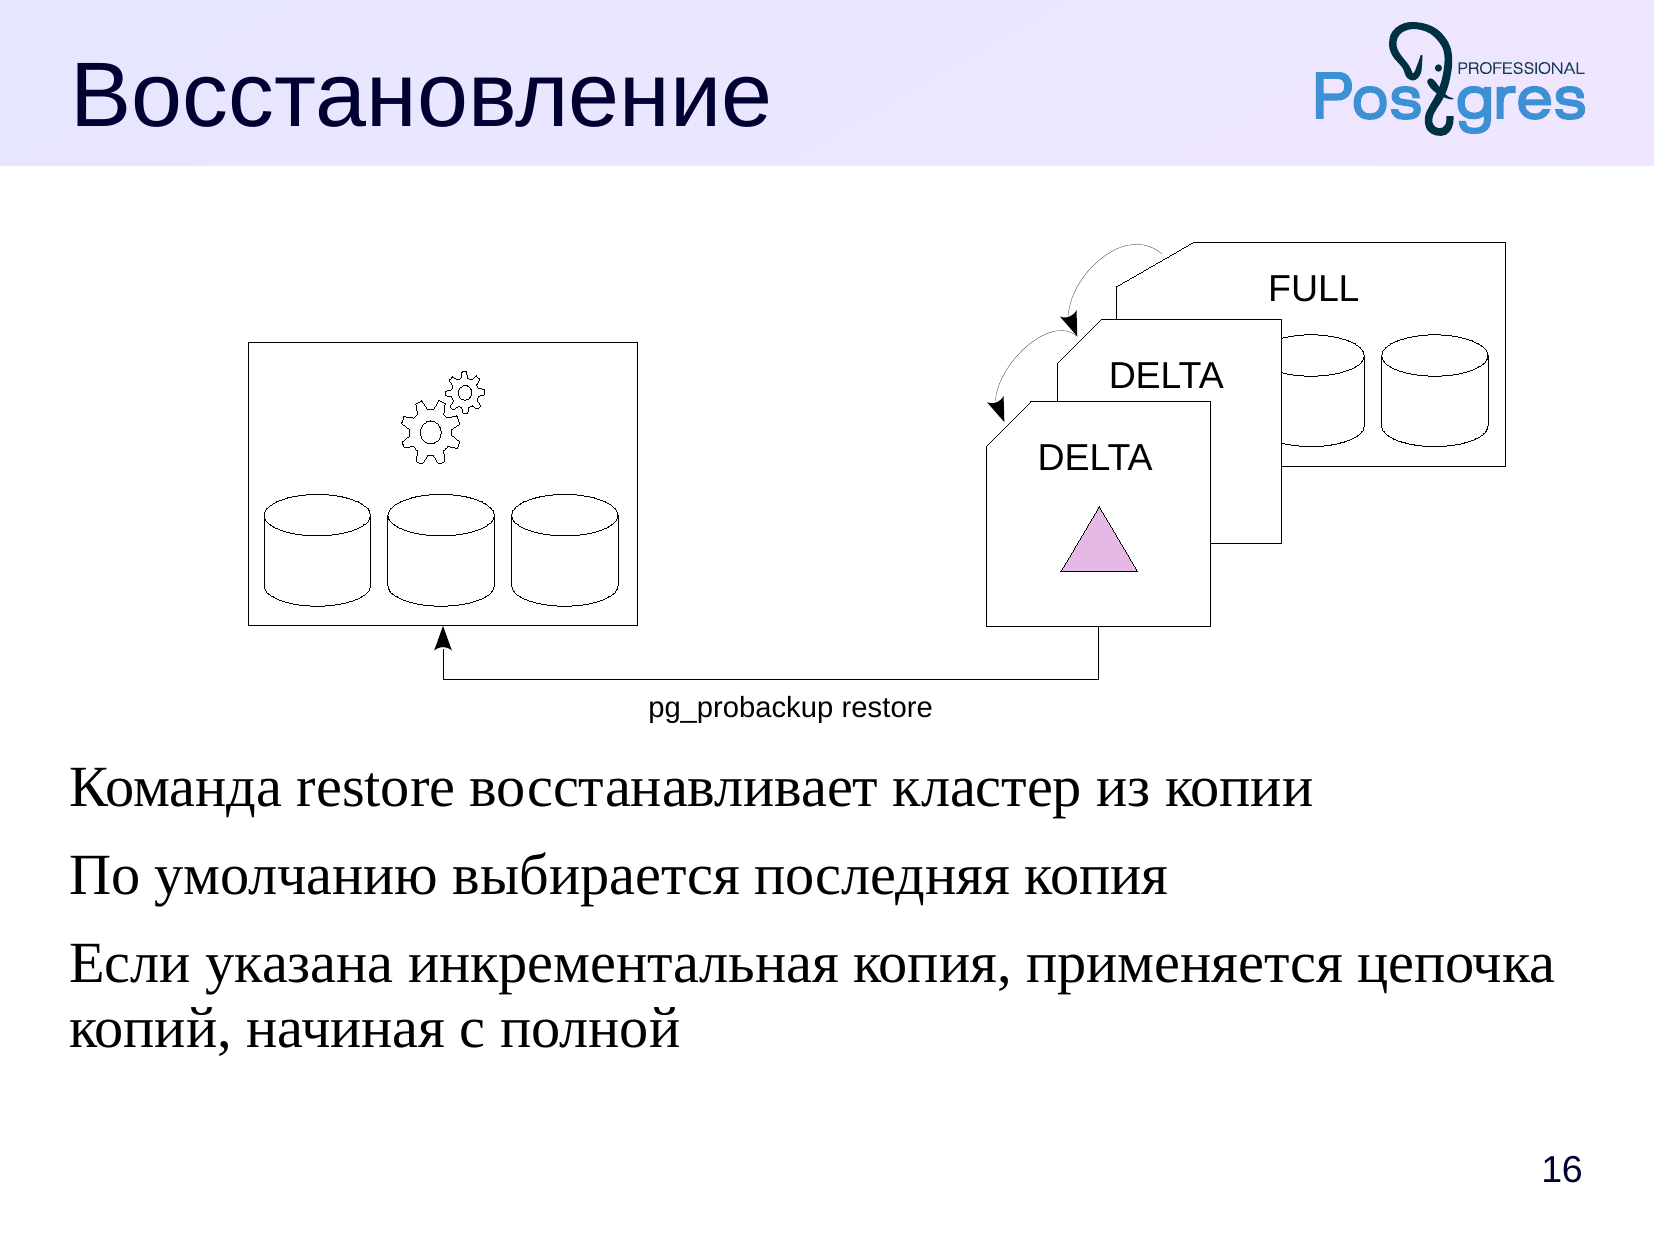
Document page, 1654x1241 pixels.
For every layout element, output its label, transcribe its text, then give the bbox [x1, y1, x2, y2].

text_box DELTA [1086, 346, 1246, 404]
text_box pg_probackup restore [448, 684, 1134, 732]
list Команда restore восстанавливает кластер из копии По умолчанию выбирается последняя копия Если указана инкрементальная копия, применяется цепочка копий, начиная с полной [69, 754, 1582, 1160]
text_box [248, 342, 638, 626]
text_box FULL [1234, 260, 1394, 318]
title Восстановление [70, 43, 1241, 147]
text_box DELTA [1015, 429, 1175, 487]
text_box [986, 242, 1506, 627]
